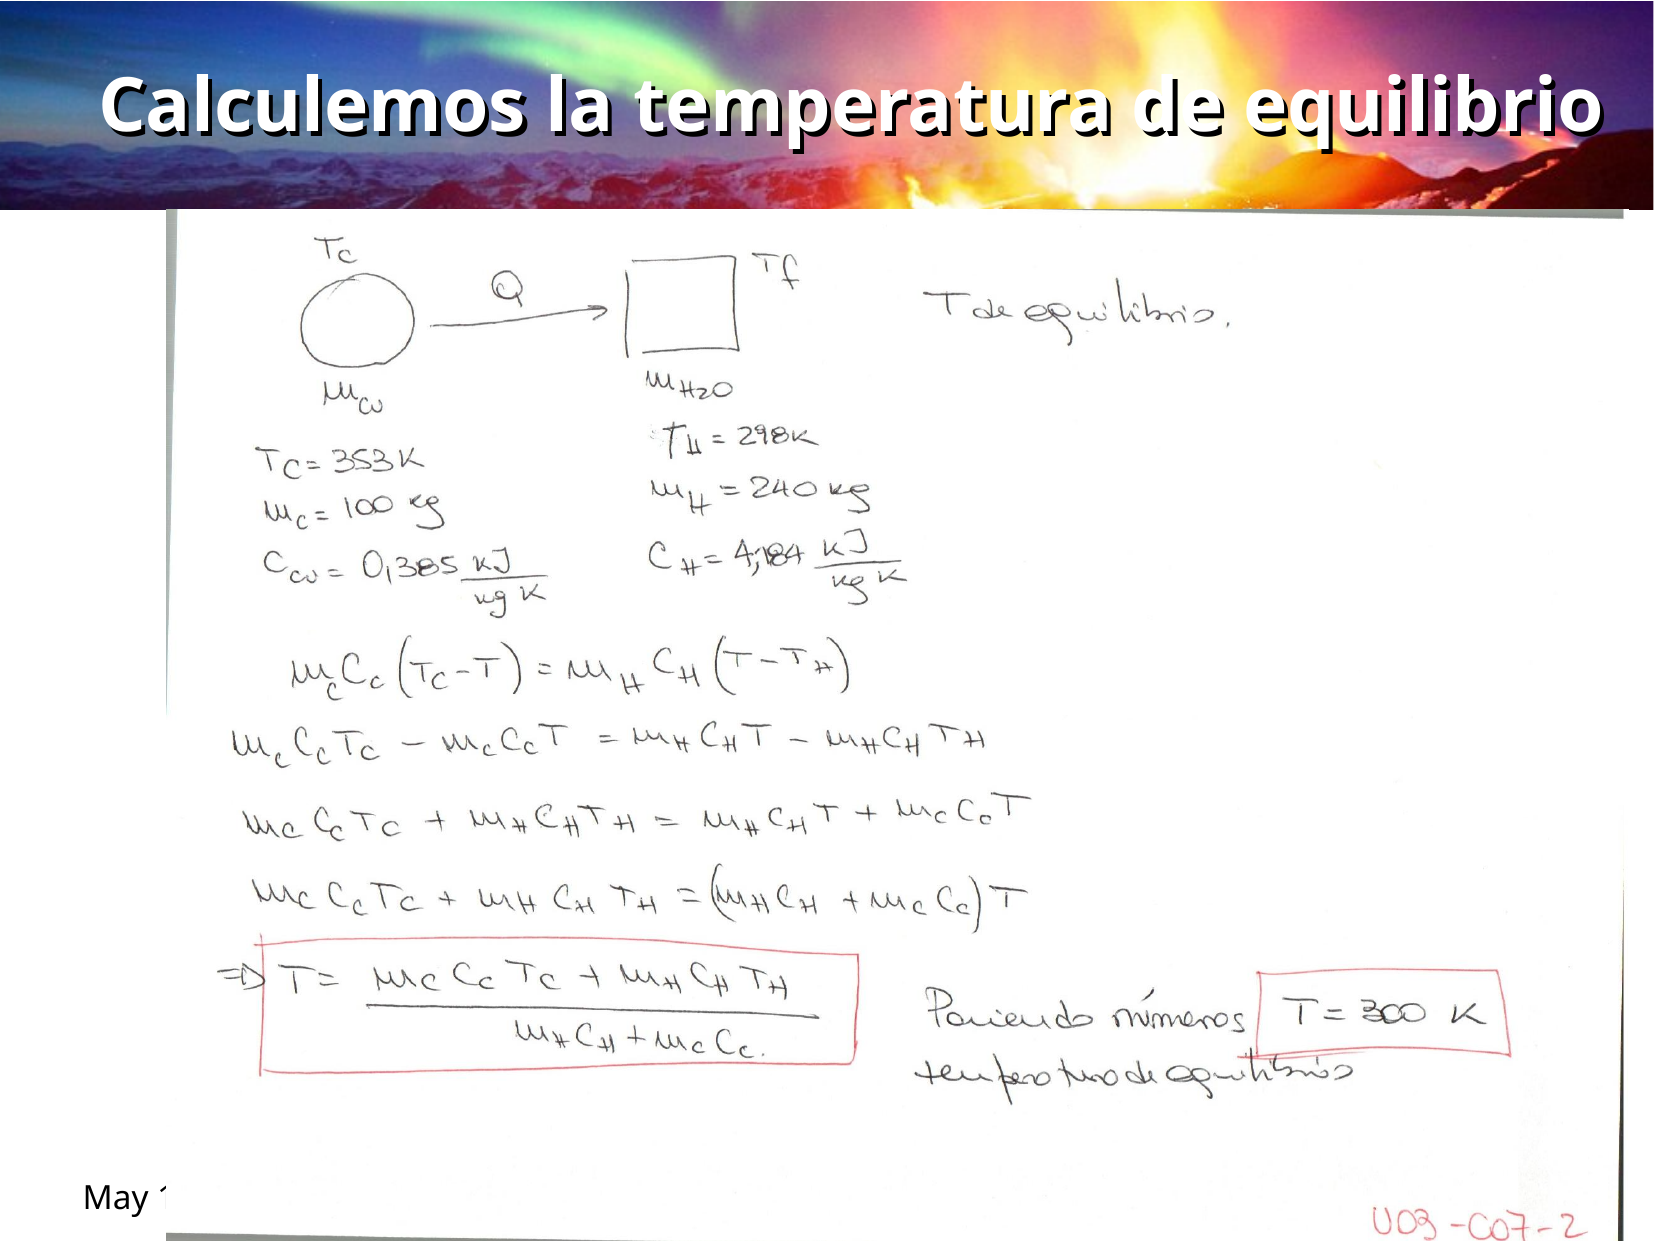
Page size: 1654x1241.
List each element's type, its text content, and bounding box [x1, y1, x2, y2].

picture [0, 1, 1654, 1241]
title Calculemos la temperatura de equilibrio [45, 15, 1606, 191]
